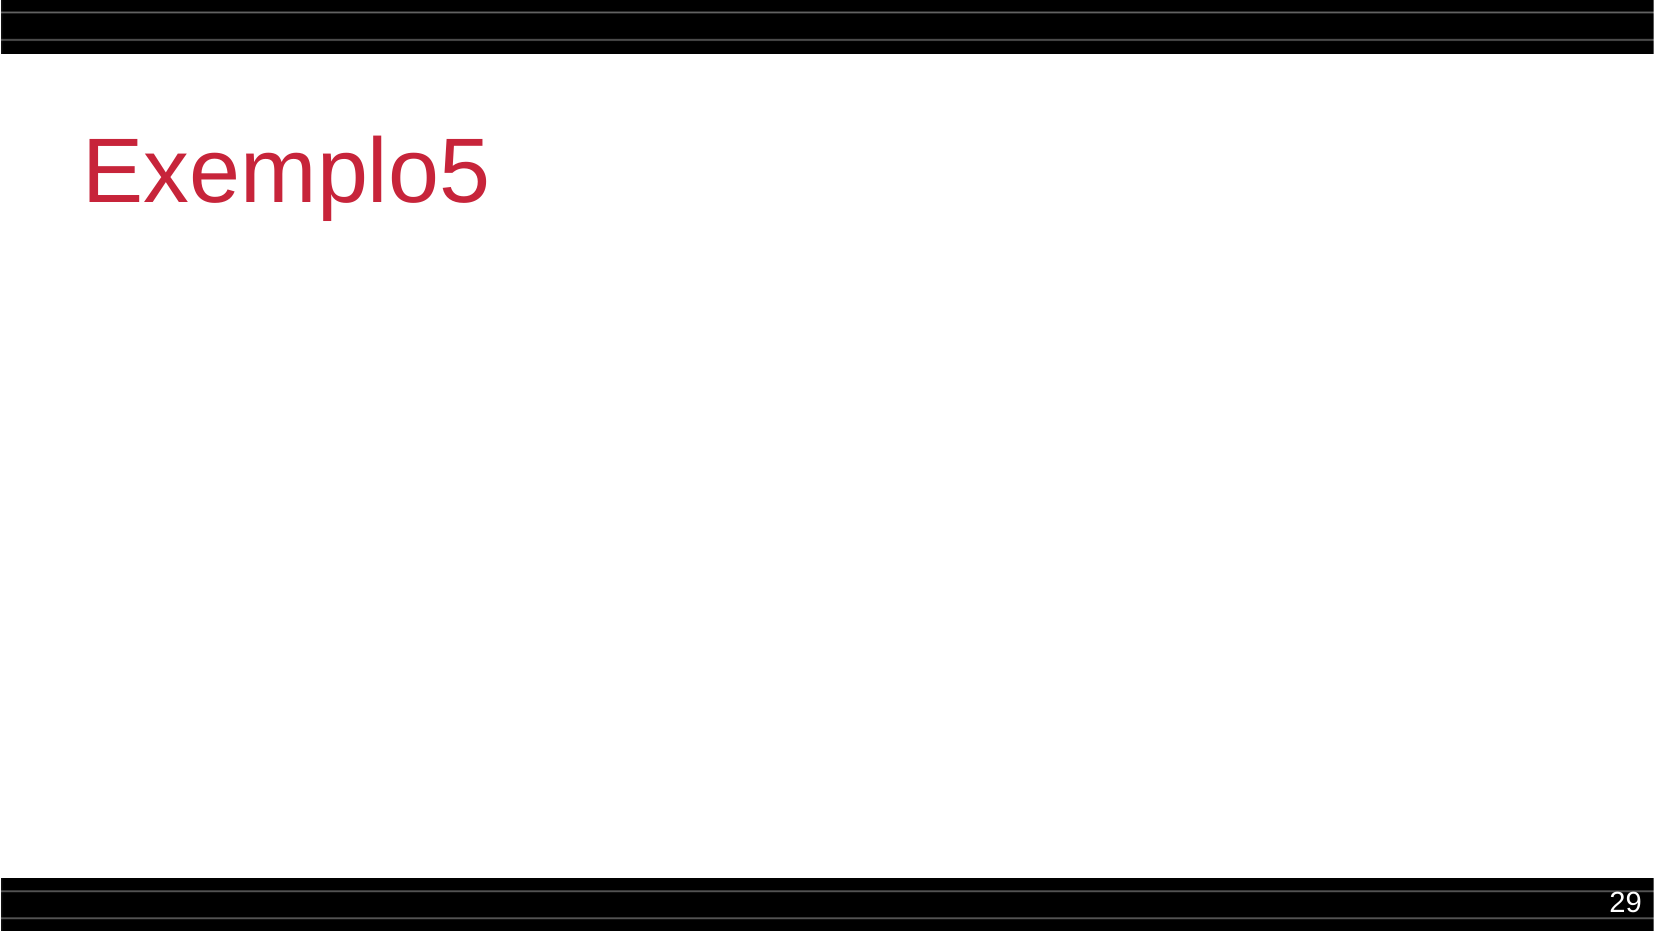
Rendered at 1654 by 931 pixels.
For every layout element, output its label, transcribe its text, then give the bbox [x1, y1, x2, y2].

title Exemplo5 [82, 92, 1571, 249]
picture [1, 0, 1654, 54]
picture [1, 878, 1654, 931]
